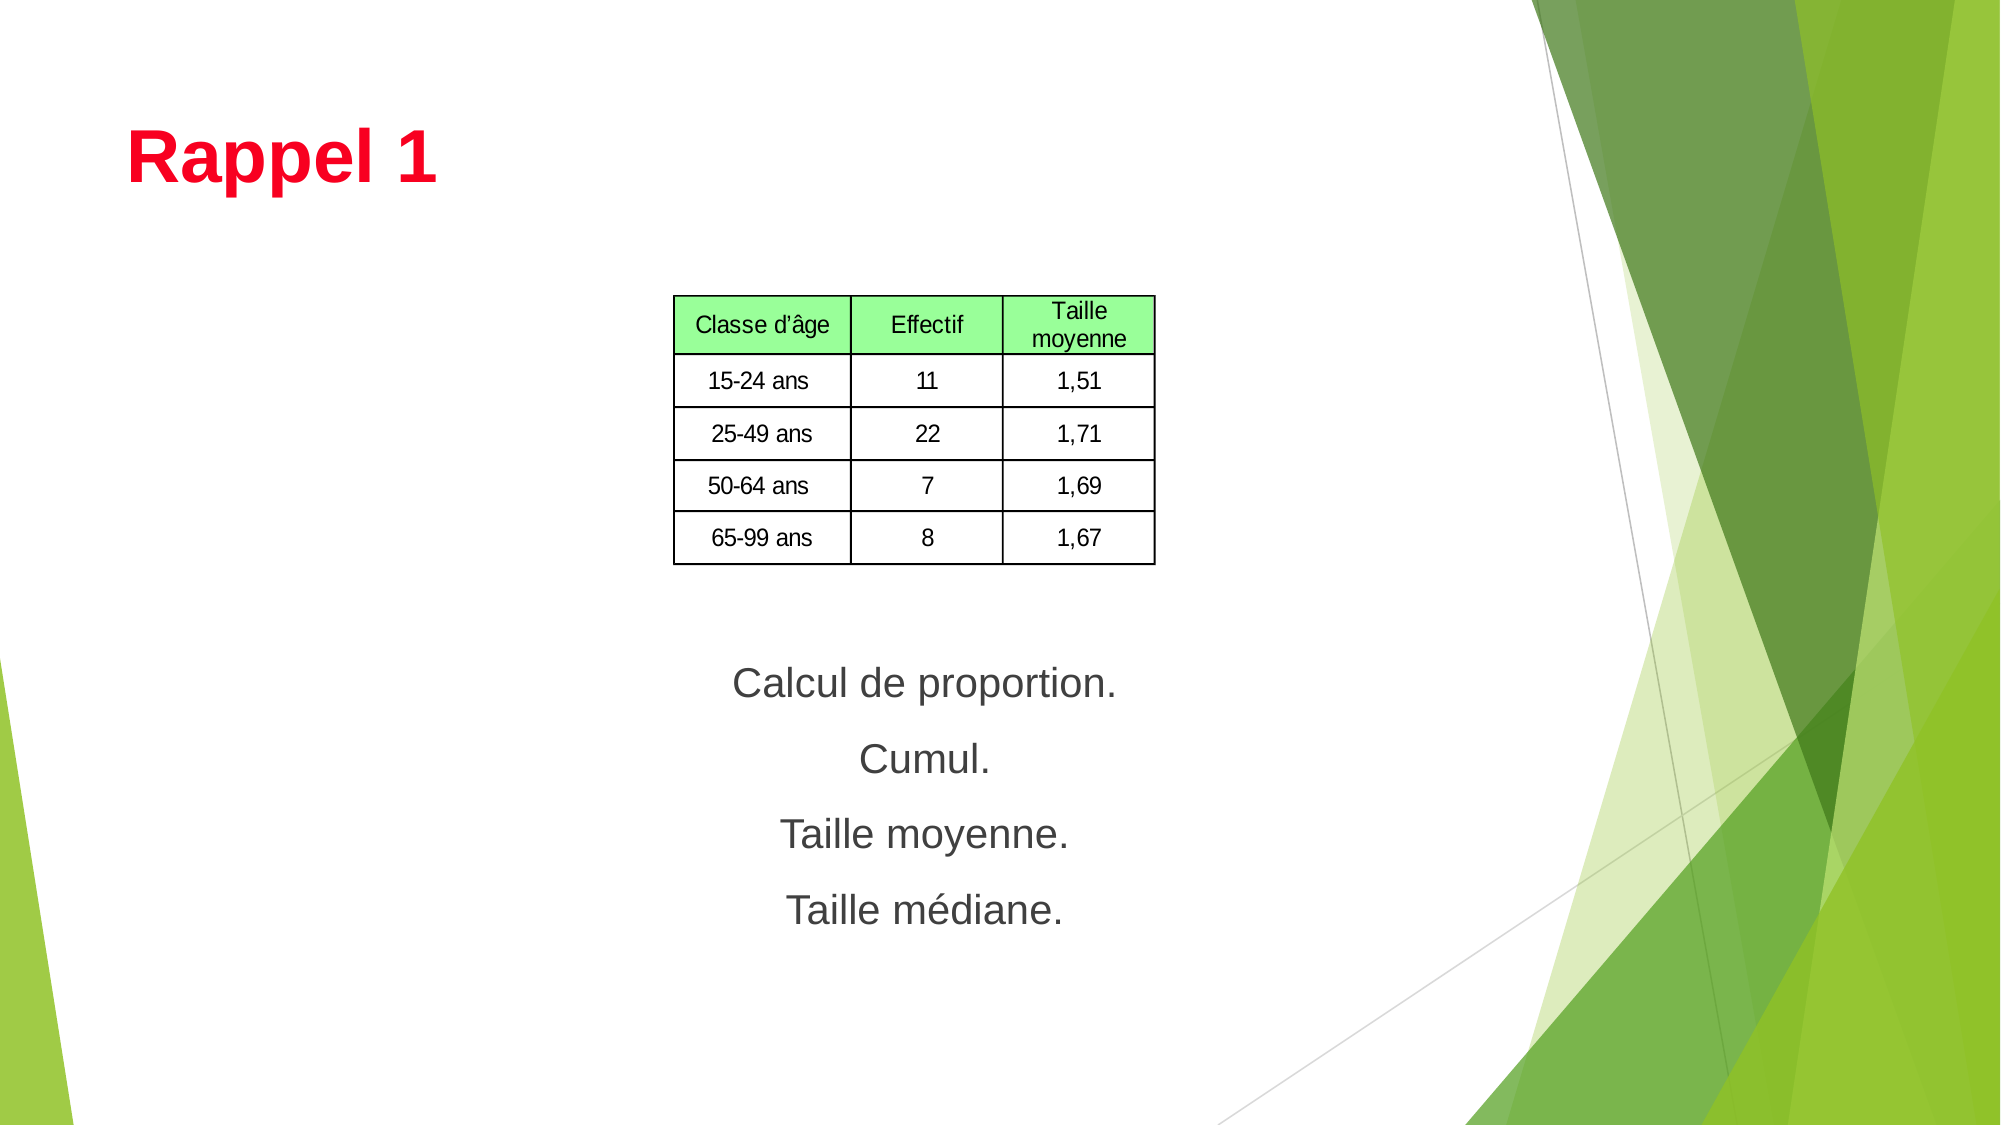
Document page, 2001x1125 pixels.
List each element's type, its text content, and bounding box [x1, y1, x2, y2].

chart [673, 295, 1158, 567]
list Calcul de proportion. Cumul. Taille moyenne. Taille médiane. [200, 659, 1649, 981]
title Rappel 1 [111, 99, 1522, 235]
